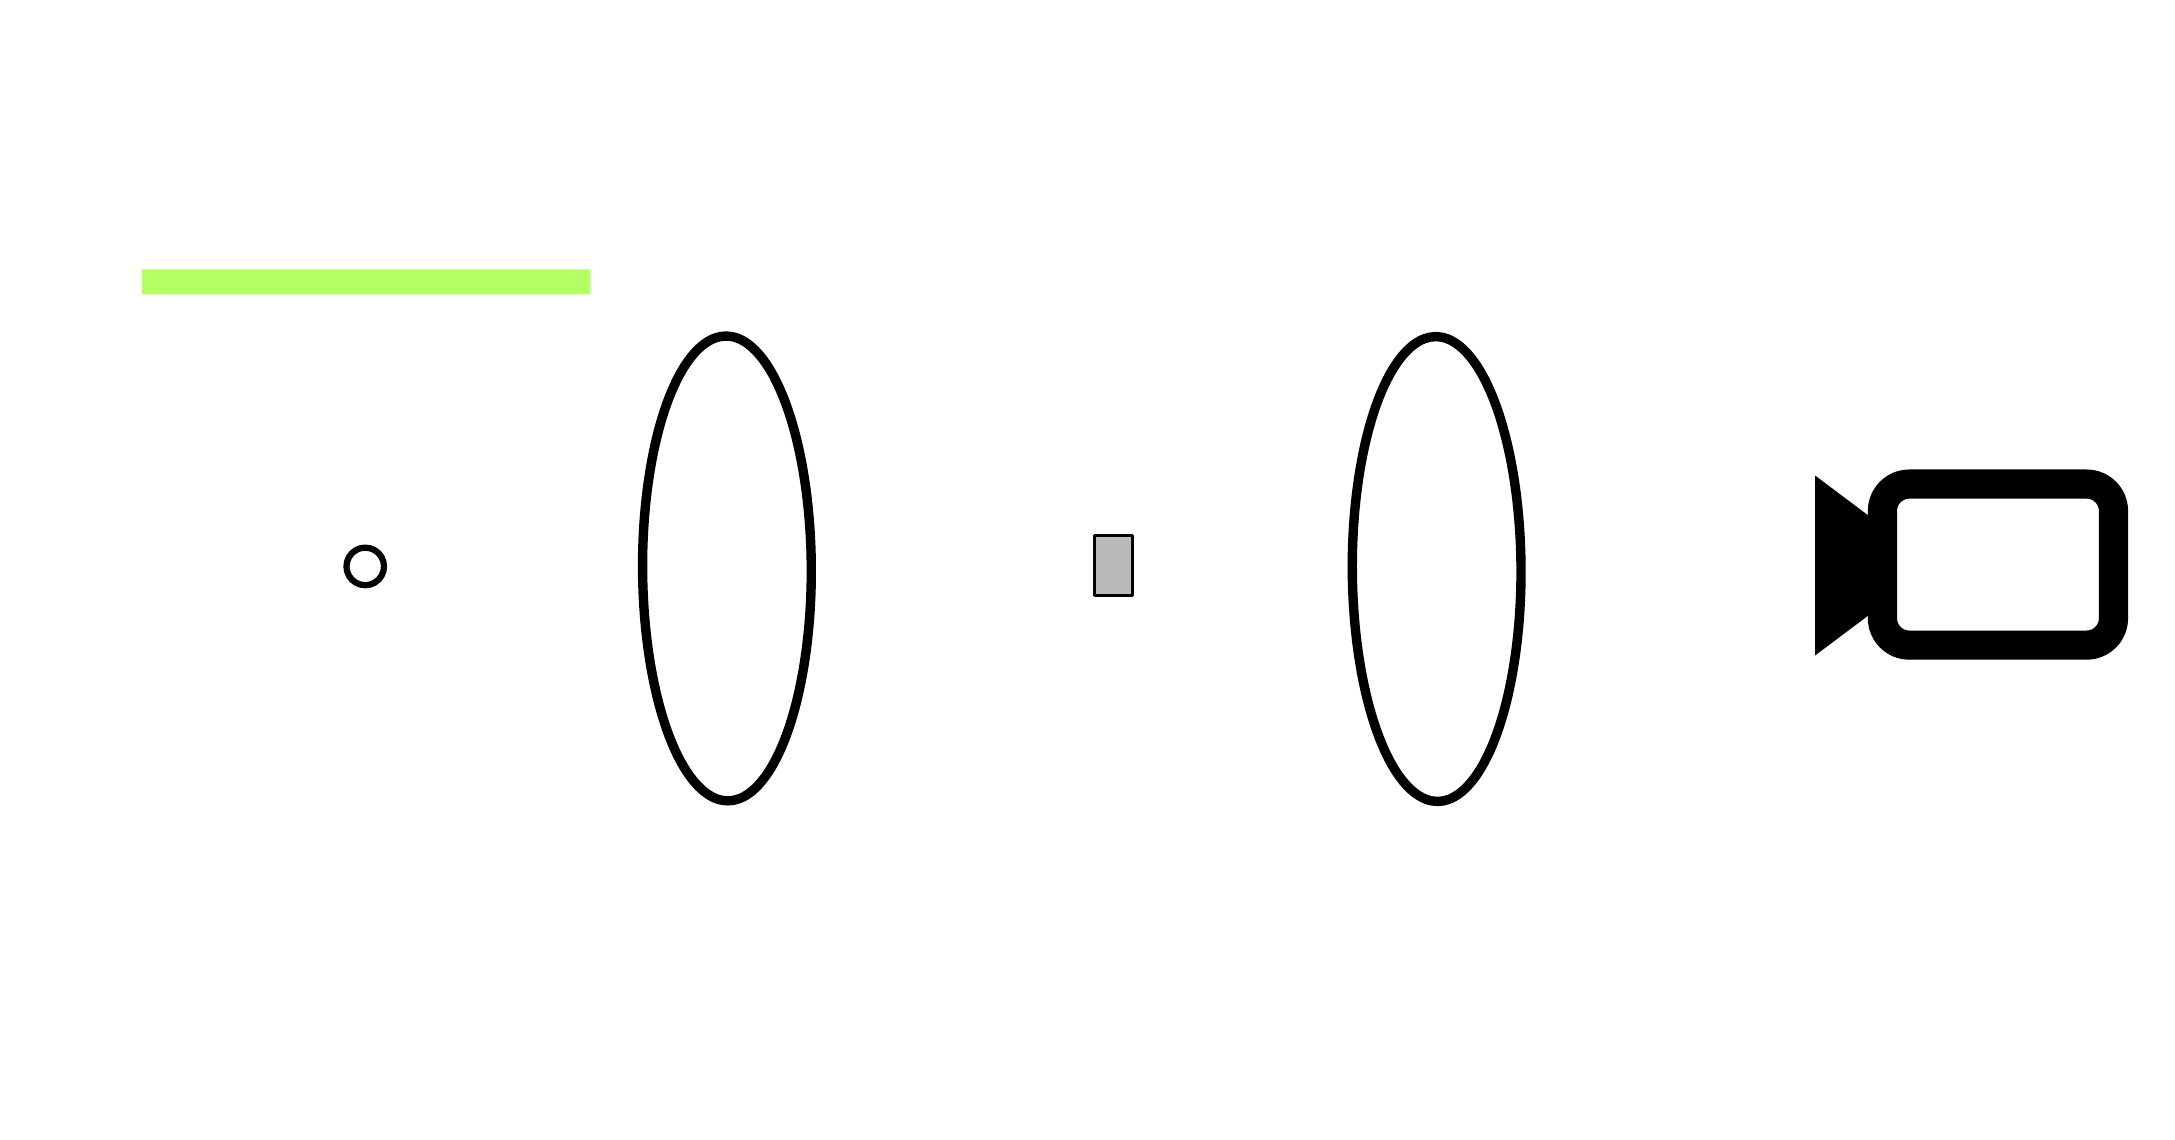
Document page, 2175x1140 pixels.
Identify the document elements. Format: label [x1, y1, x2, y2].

text_box [1352, 336, 1522, 802]
text_box [1815, 475, 1876, 656]
text_box [1882, 484, 2114, 646]
text_box [642, 336, 812, 801]
text_box [1094, 535, 1133, 596]
